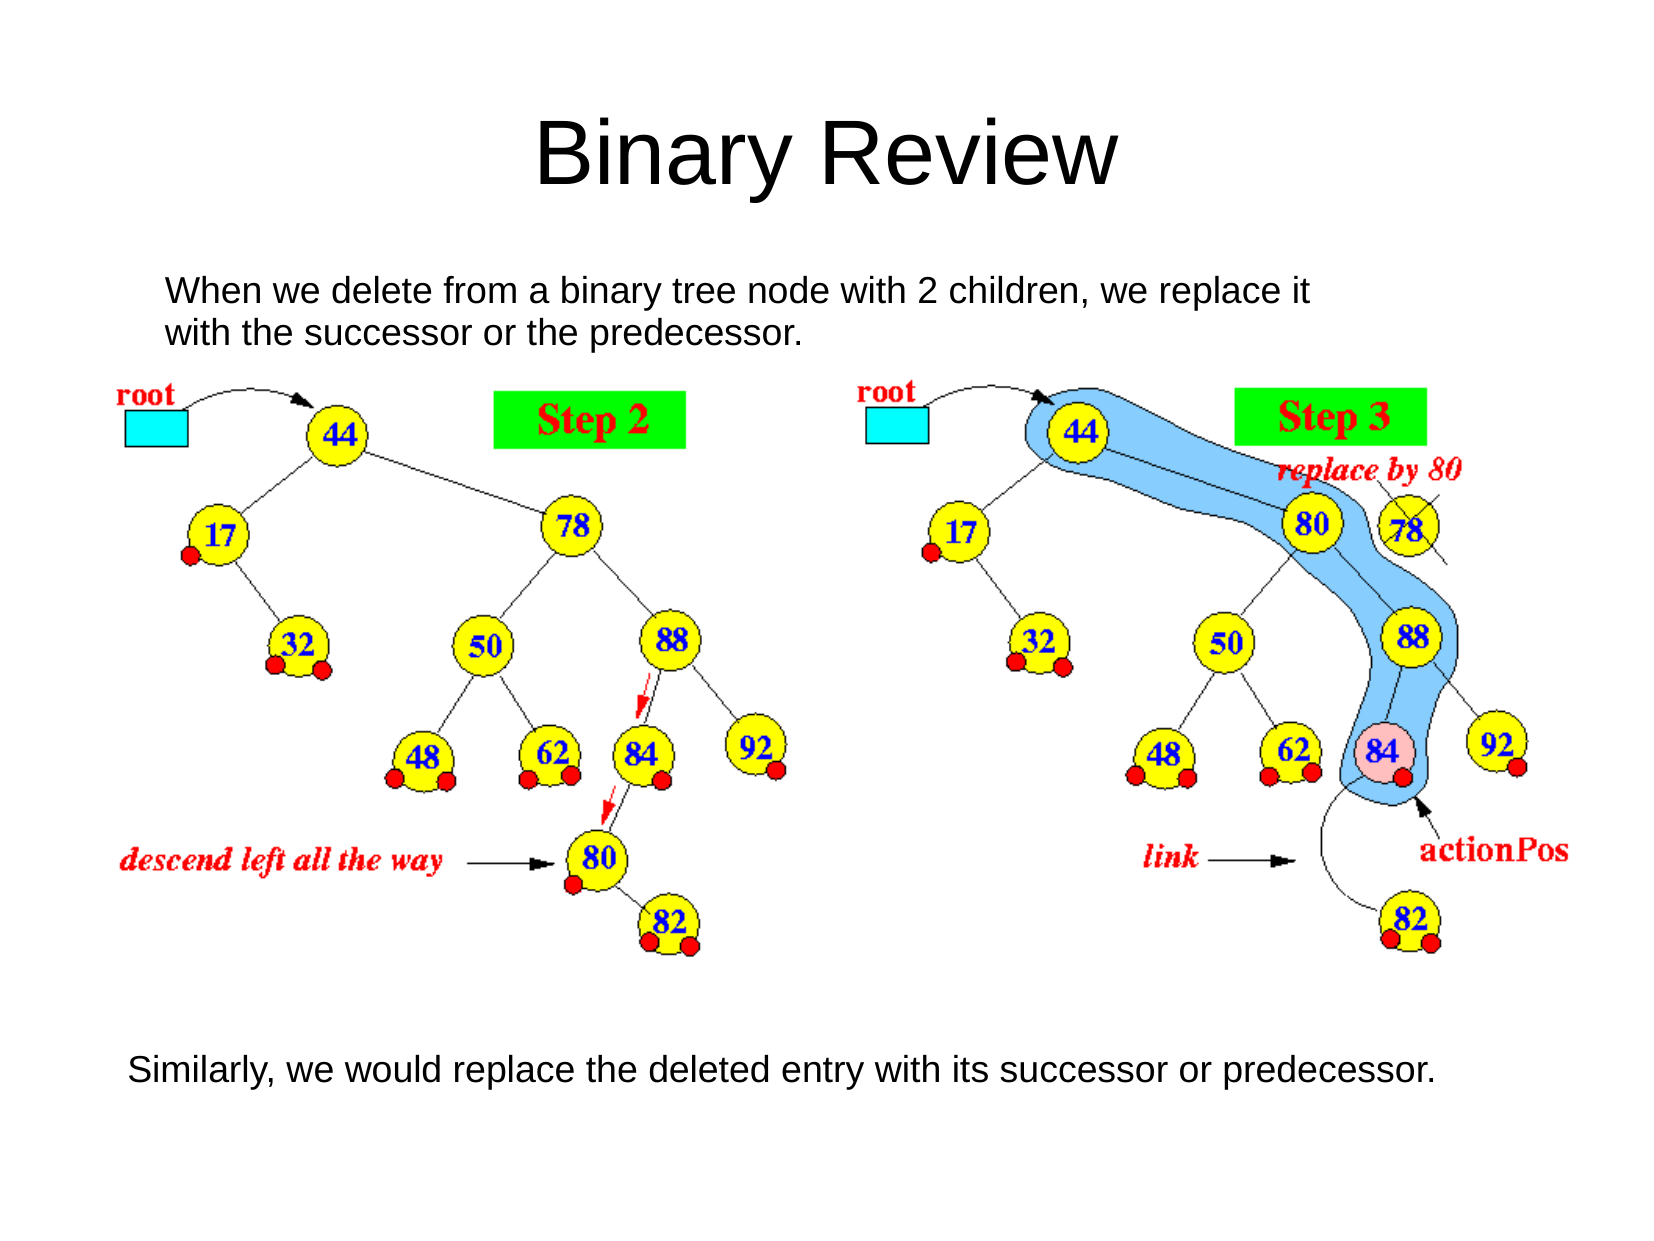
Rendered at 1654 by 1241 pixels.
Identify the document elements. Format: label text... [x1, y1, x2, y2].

picture [103, 374, 802, 971]
text_box Similarly, we would replace the deleted entry with its successor or predecessor. [112, 1041, 1453, 1098]
title Binary Review [82, 49, 1571, 257]
text_box When we delete from a binary tree node with 2 children, we replace it with the successor or the predecessor. [150, 262, 1388, 362]
picture [839, 374, 1576, 968]
